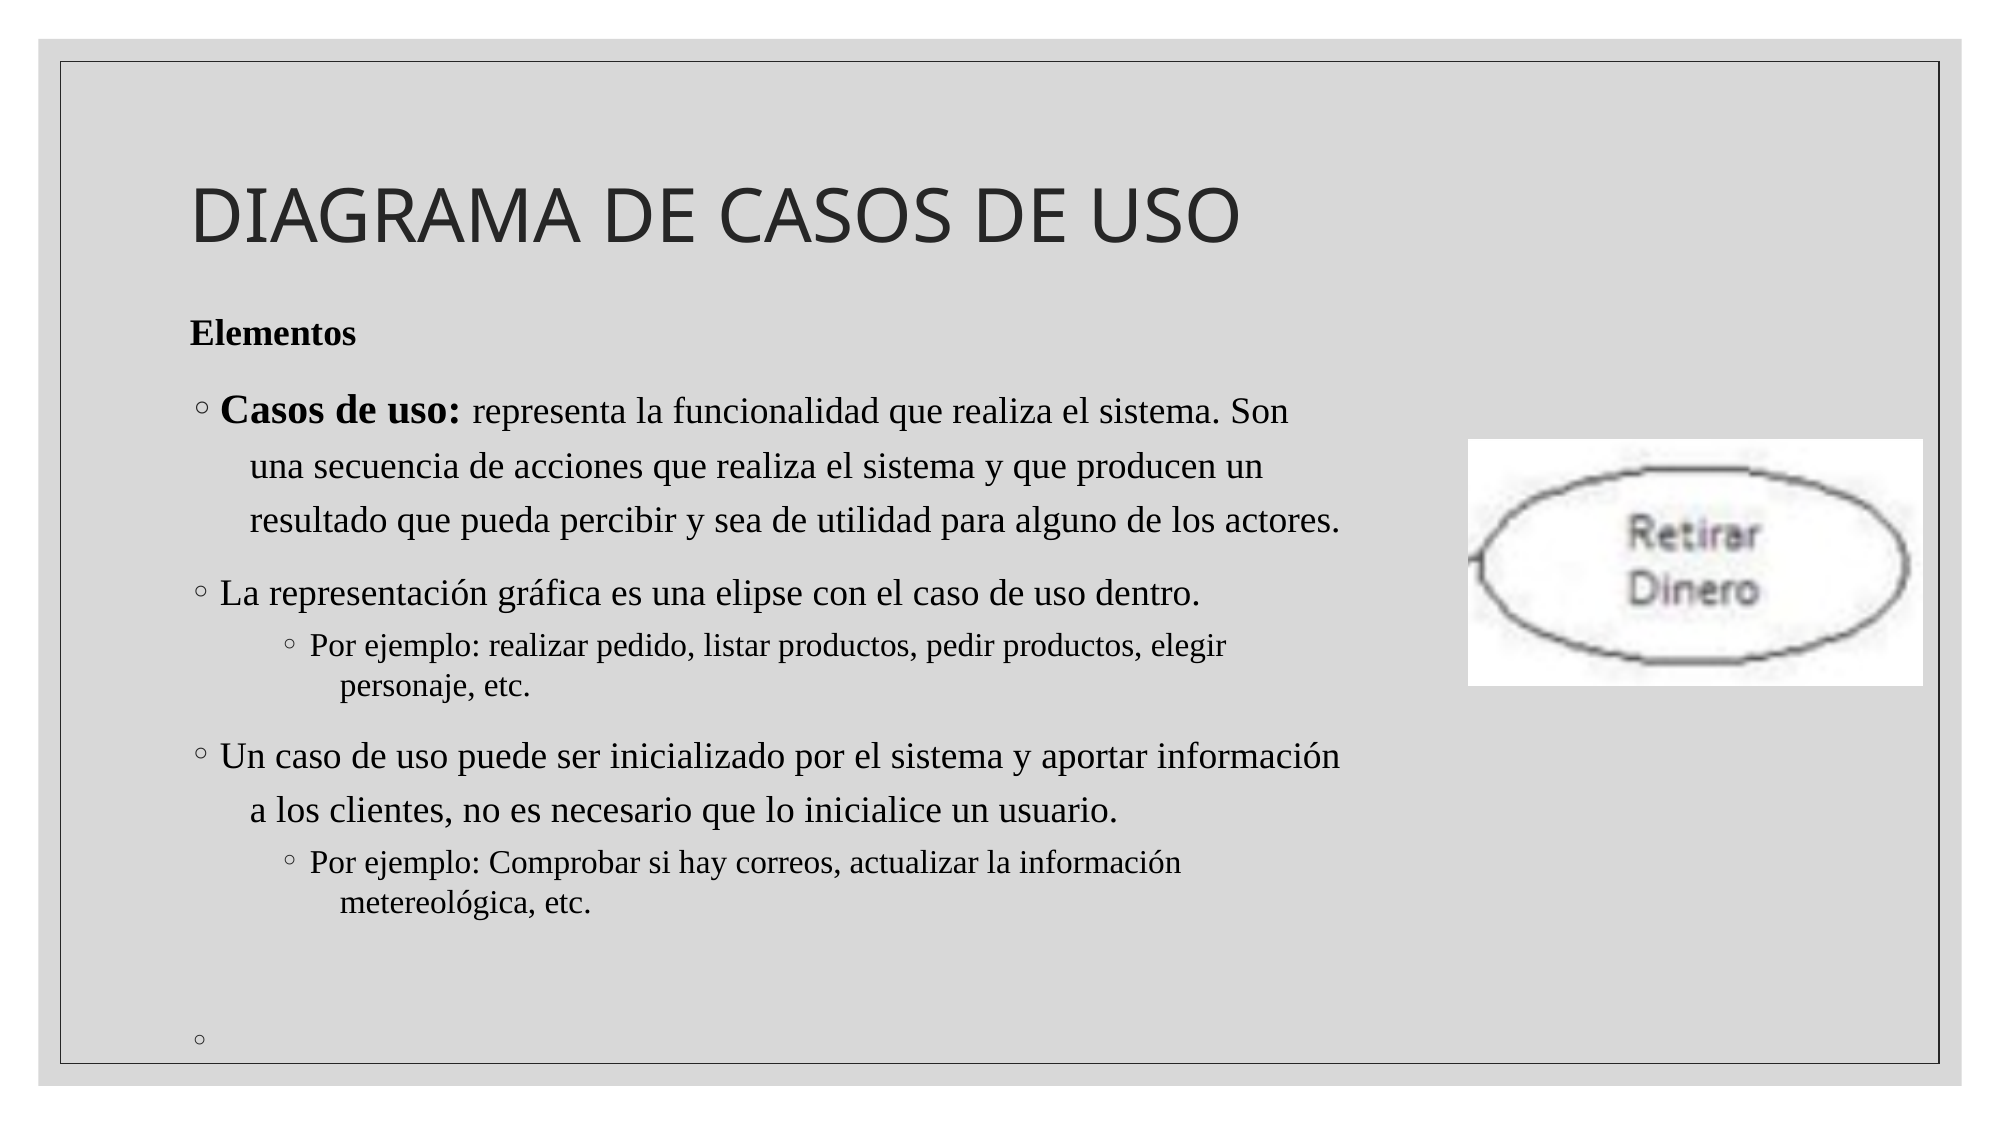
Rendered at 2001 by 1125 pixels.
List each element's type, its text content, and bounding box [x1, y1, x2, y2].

picture [1468, 439, 1923, 686]
list Elementos Casos de uso: representa la funcionalidad que realiza el sistema. Son una secuencia de acciones que realiza el sistema y que producen un resultado que pueda percibir y sea de utilidad para alguno de los actores. La representación gráfica es una elipse con el caso de uso dentro. Por ejemplo: realizar pedido, listar productos, pedir productos, elegir personaje, etc. Un caso de uso puede ser inicializado por el sistema y aportar información a los clientes, no es necesario que lo inicialice un usuario. Por ejemplo: Comprobar si hay correos, actualizar la información metereológica, etc. [174, 291, 1368, 977]
title DIAGRAMA DE CASOS DE USO [174, 105, 1825, 331]
